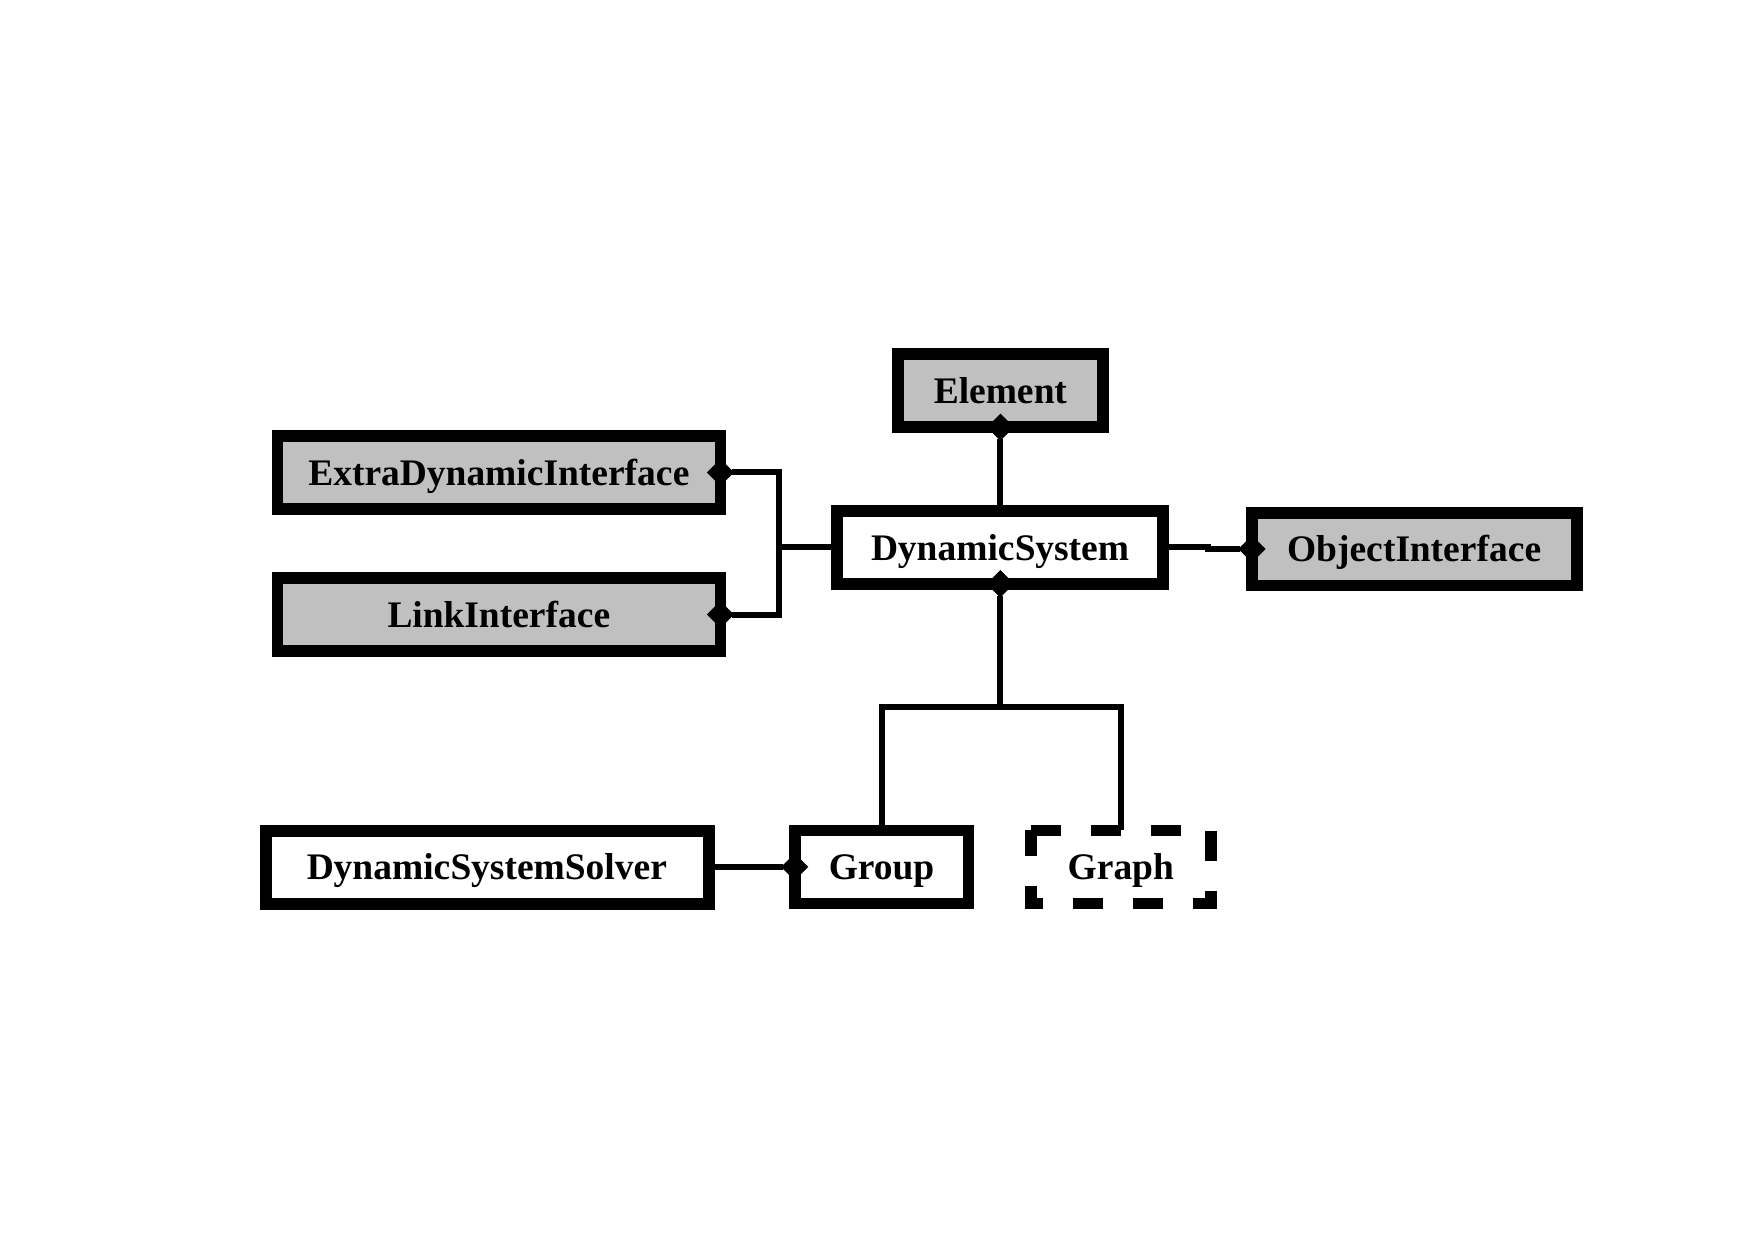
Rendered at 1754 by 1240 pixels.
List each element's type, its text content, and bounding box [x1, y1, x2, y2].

text_box Element [897, 354, 1104, 428]
text_box ObjectInterface [1251, 512, 1577, 586]
text_box LinkInterface [277, 578, 721, 652]
text_box ExtraDynamicInterface [277, 436, 721, 509]
text_box DynamicSystem [837, 510, 1164, 584]
text_box Group [794, 830, 969, 904]
text_box Graph [1031, 830, 1211, 904]
text_box DynamicSystemSolver [265, 830, 709, 904]
